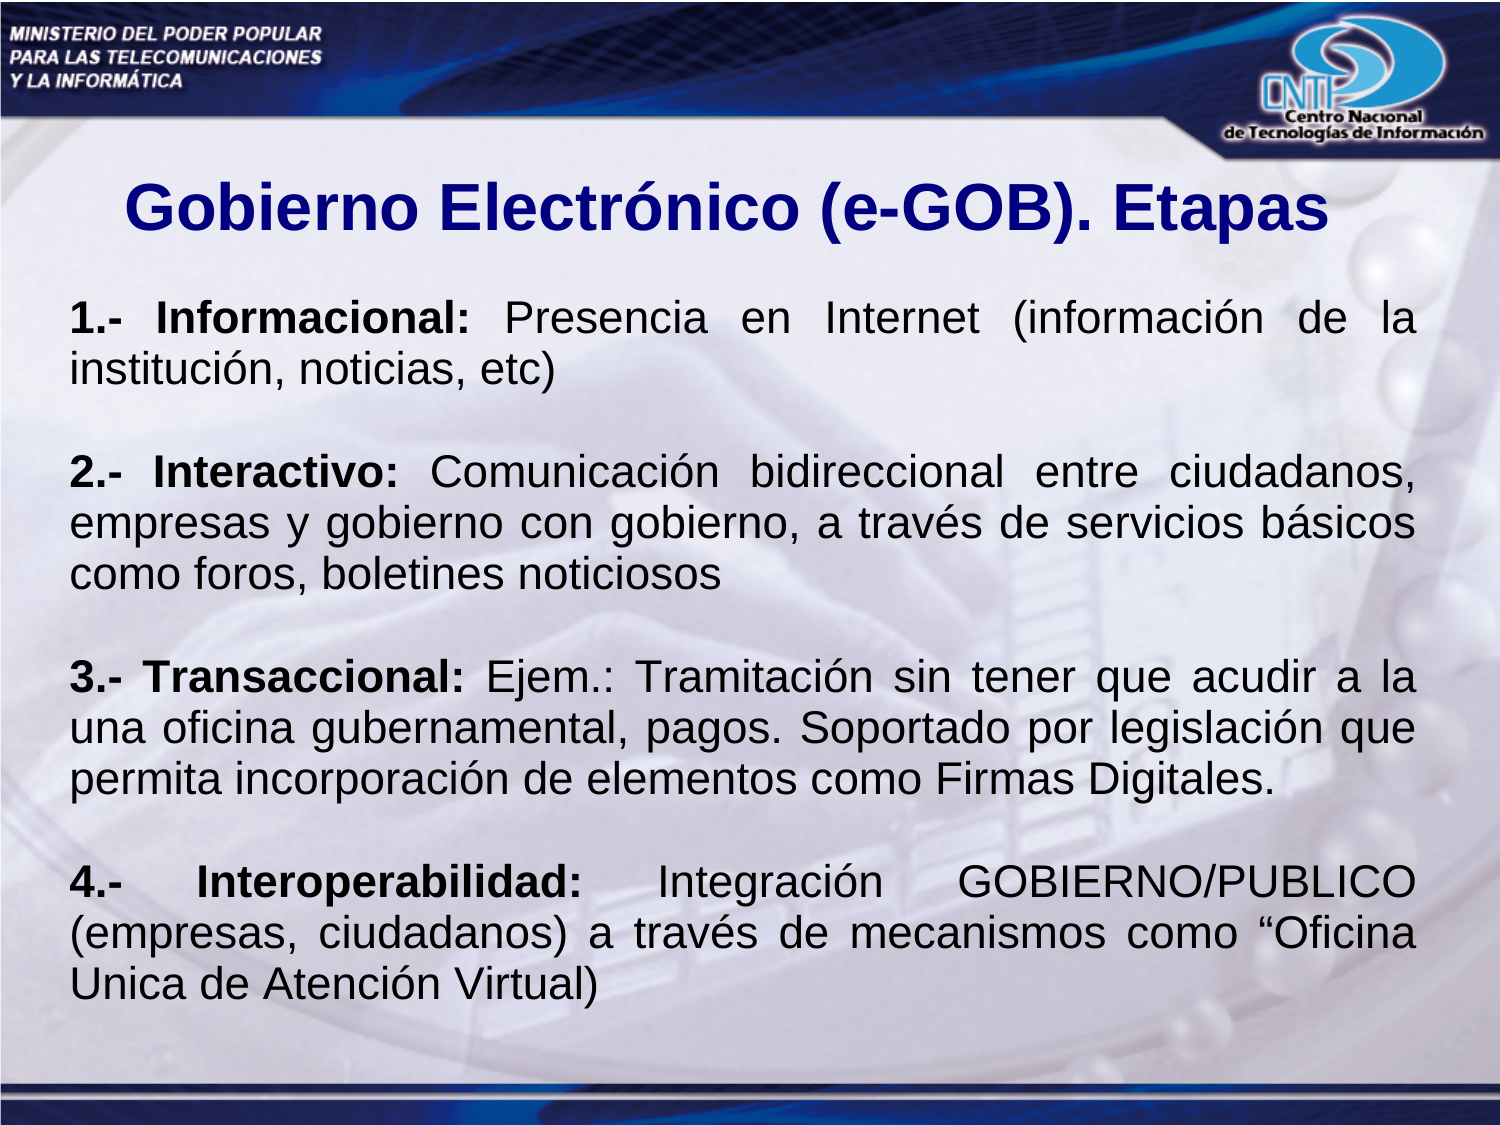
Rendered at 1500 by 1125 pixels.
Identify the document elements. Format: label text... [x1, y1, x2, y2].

subtitle 1.- Informacional: Presencia en Internet (información de la institución, noticias, etc) 2.- Interactivo: Comunicación bidireccional entre ciudadanos, empresas y gobierno con gobierno, a través de servicios básicos como foros, boletines noticiosos 3.- Transaccional: Ejem.: Tramitación sin tener que acudir a la una oficina gubernamental, pagos. Soportado por legislación que permita incorporación de elementos como Firmas Digitales. 4.- Interoperabilidad: Integración GOBIERNO/PUBLICO (empresas, ciudadanos) a través de mecanismos como “Oficina Unica de Atención Virtual) [69, 265, 1418, 1036]
picture [0, 2, 1500, 1125]
title Gobierno Electrónico (e-GOB). Etapas [54, 157, 1403, 279]
